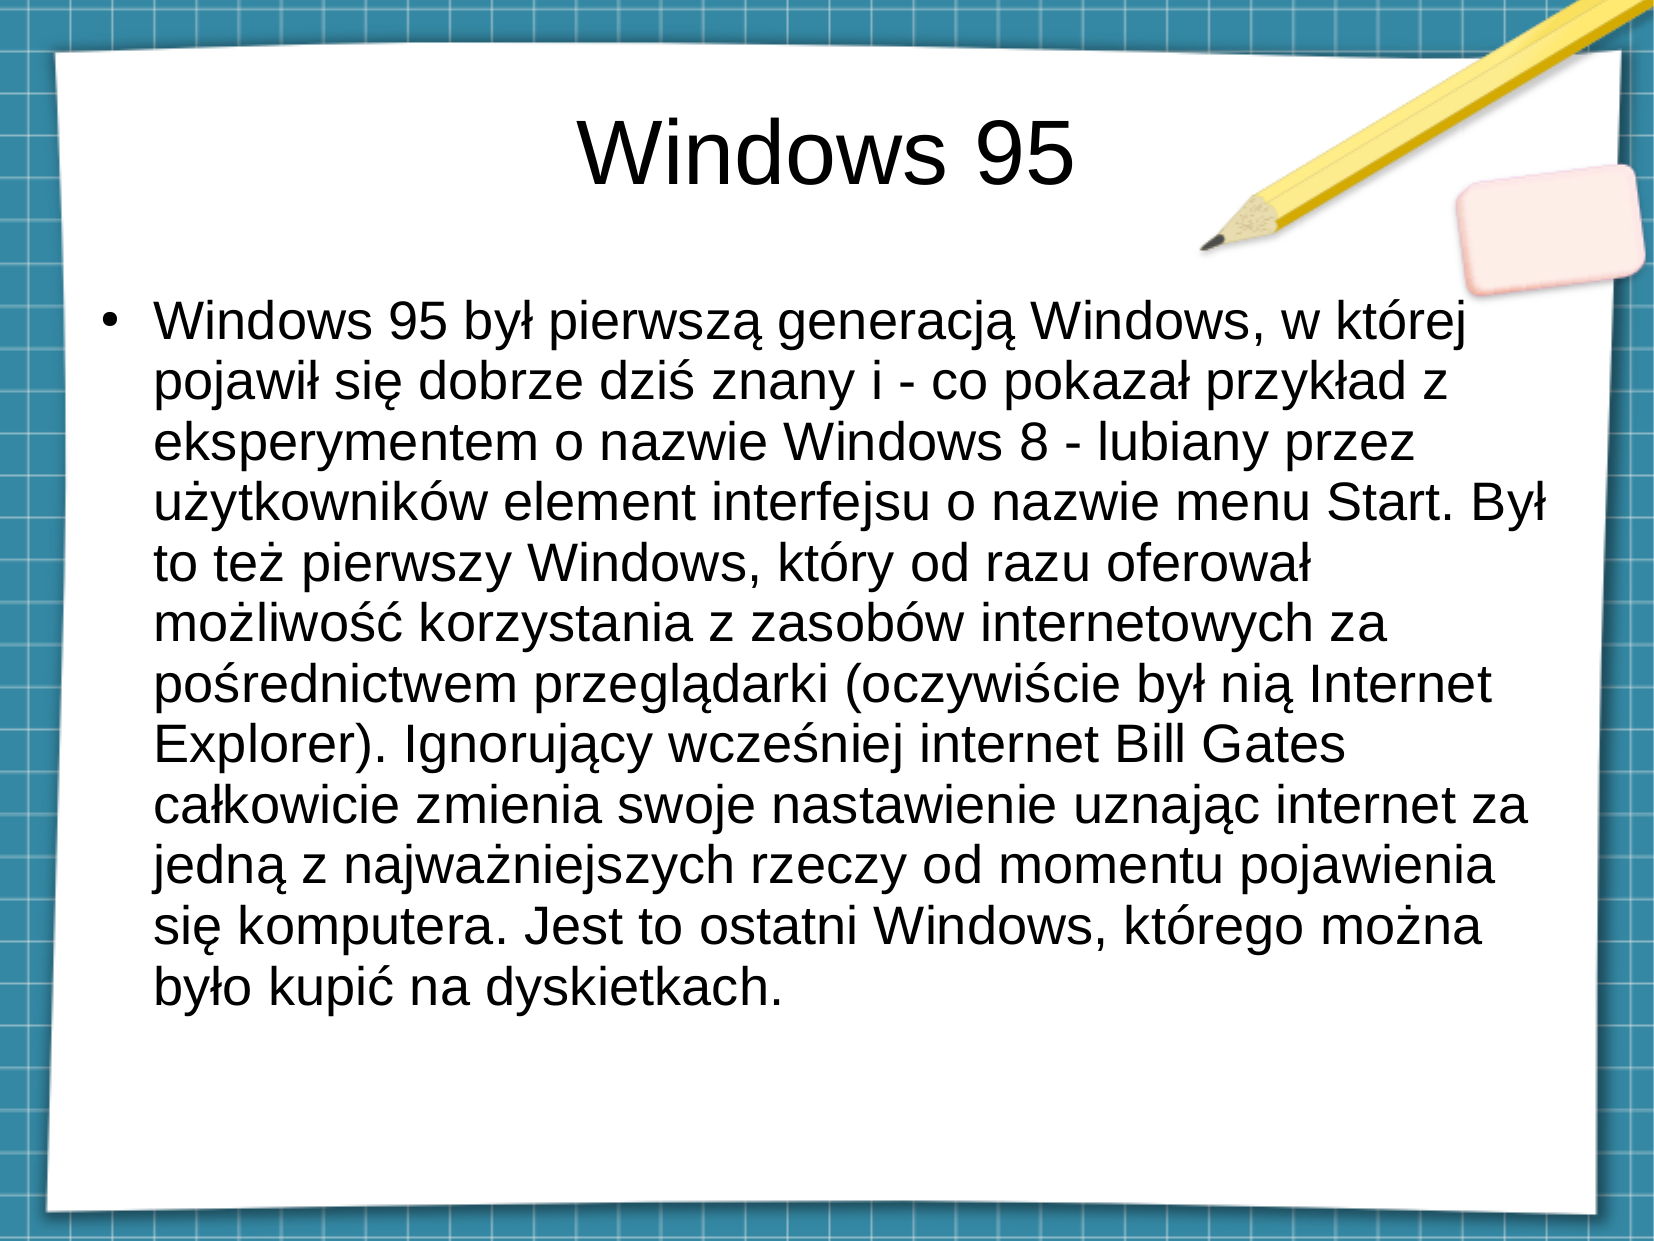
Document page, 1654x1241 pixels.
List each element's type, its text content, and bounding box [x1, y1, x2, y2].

list Windows 95 był pierwszą generacją Windows, w której pojawił się dobrze dziś znany i - co pokazał przykład z eksperymentem o nazwie Windows 8 - lubiany przez użytkowników element interfejsu o nazwie menu Start. Był to też pierwszy Windows, który od razu oferował możliwość korzystania z zasobów internetowych za pośrednictwem przeglądarki (oczywiście był nią Internet Explorer). Ignorujący wcześniej internet Bill Gates całkowicie zmienia swoje nastawienie uznając internet za jedną z najważniejszych rzeczy od momentu pojawienia się komputera. Jest to ostatni Windows, którego można było kupić na dyskietkach. [82, 290, 1571, 1010]
picture [0, 0, 1654, 1241]
title Windows 95 [82, 49, 1571, 257]
